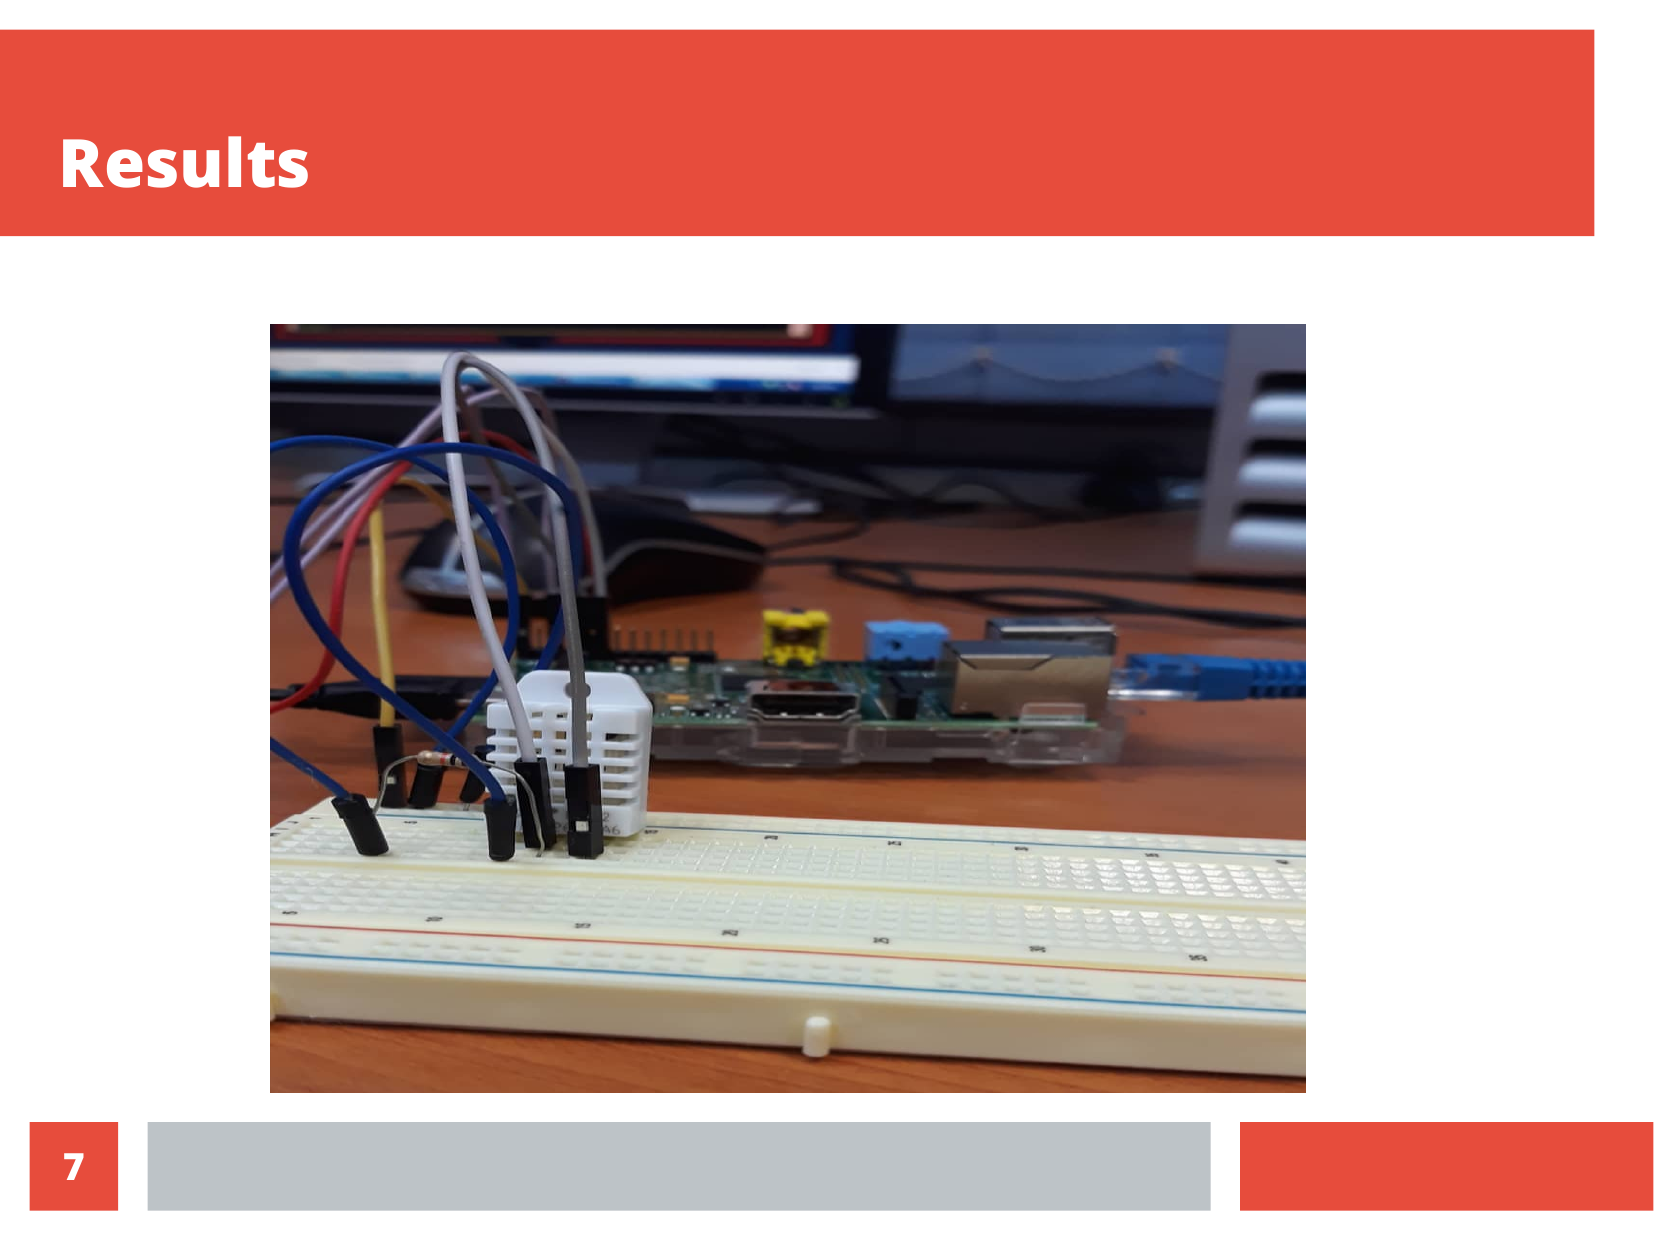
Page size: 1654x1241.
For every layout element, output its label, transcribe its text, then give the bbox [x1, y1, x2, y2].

title Results [59, 59, 1595, 207]
picture [270, 324, 1306, 1093]
